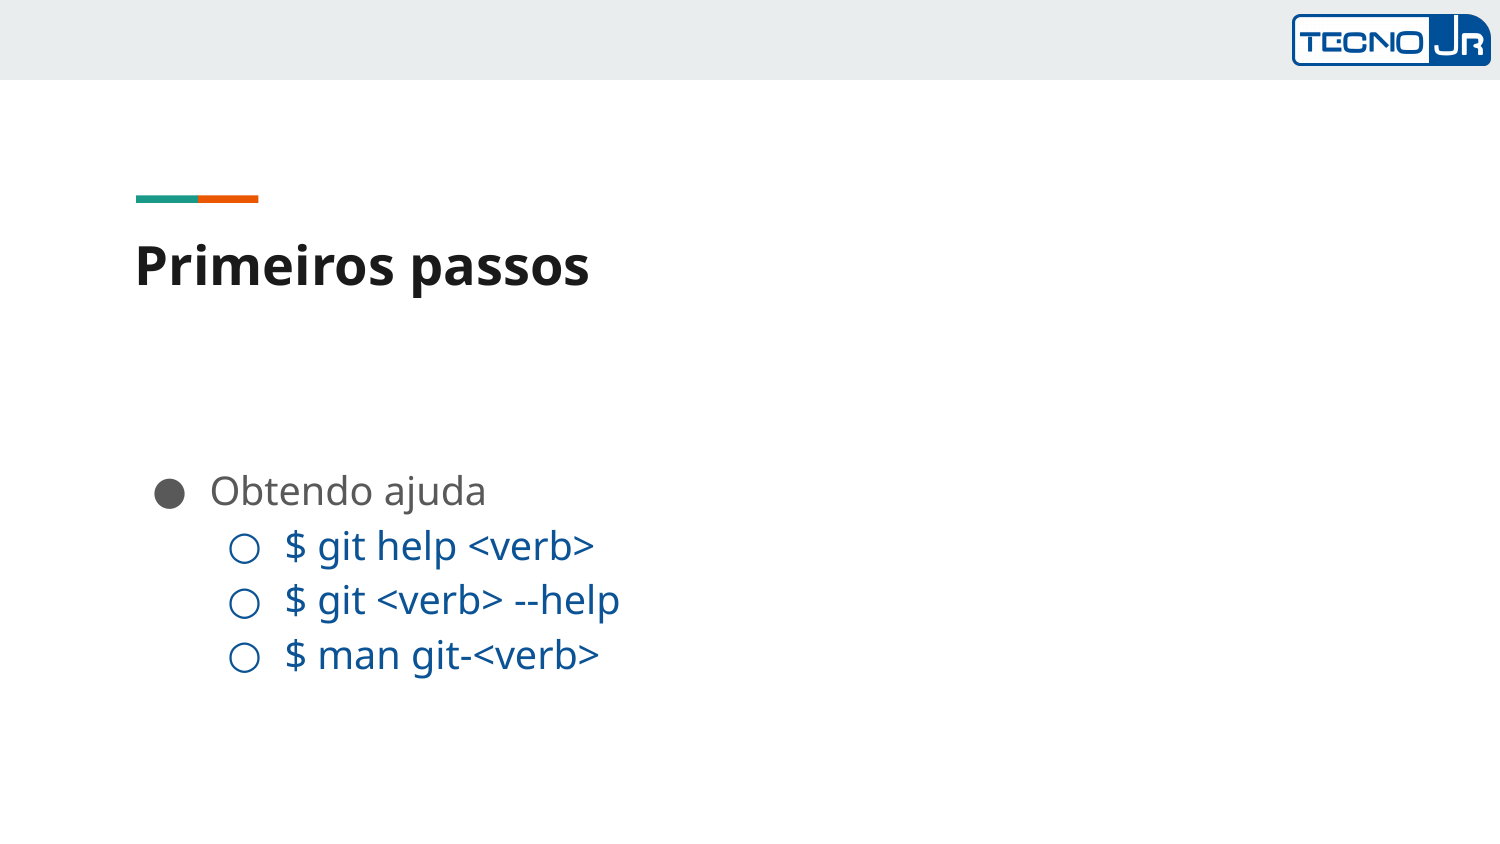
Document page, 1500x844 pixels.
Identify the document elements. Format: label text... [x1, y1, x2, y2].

picture [1292, 14, 1491, 66]
title Primeiros passos [119, 216, 1381, 305]
list Obtendo ajuda $ git help <verb> $ git <verb> --help $ man git-<verb> [119, 341, 1381, 796]
